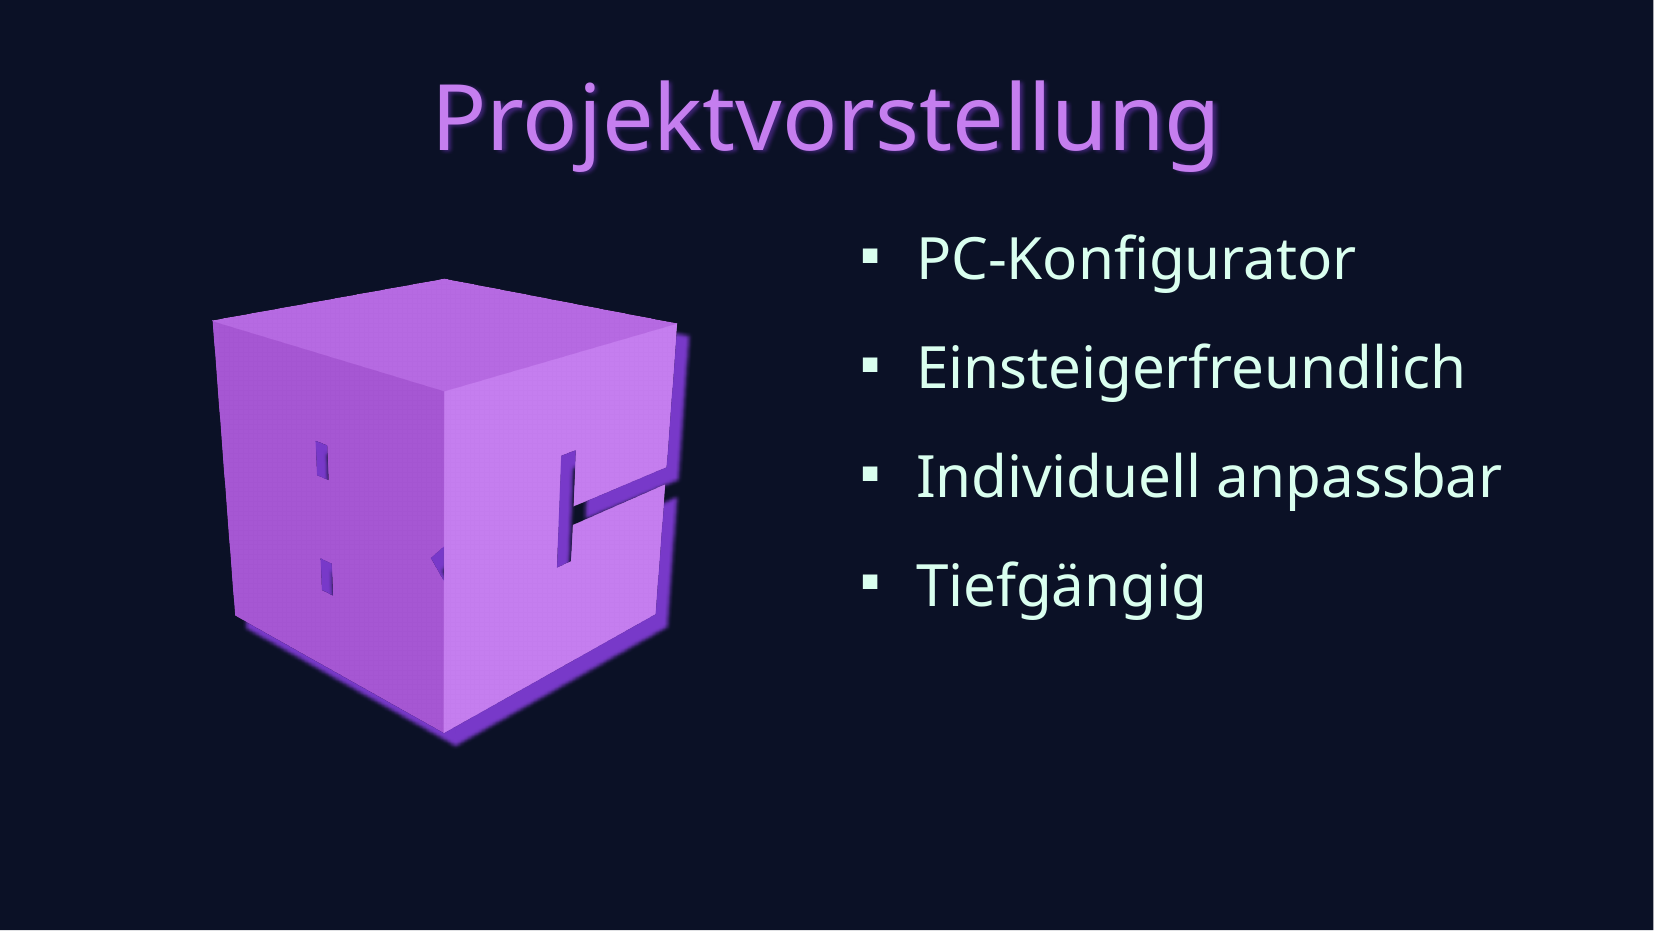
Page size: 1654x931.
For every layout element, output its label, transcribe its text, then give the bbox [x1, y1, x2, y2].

picture [176, 217, 716, 758]
list PC-Konfigurator Einsteigerfreundlich Individuell anpassbar Tiefgängig [845, 217, 1572, 758]
title Projektvorstellung [82, 37, 1571, 193]
